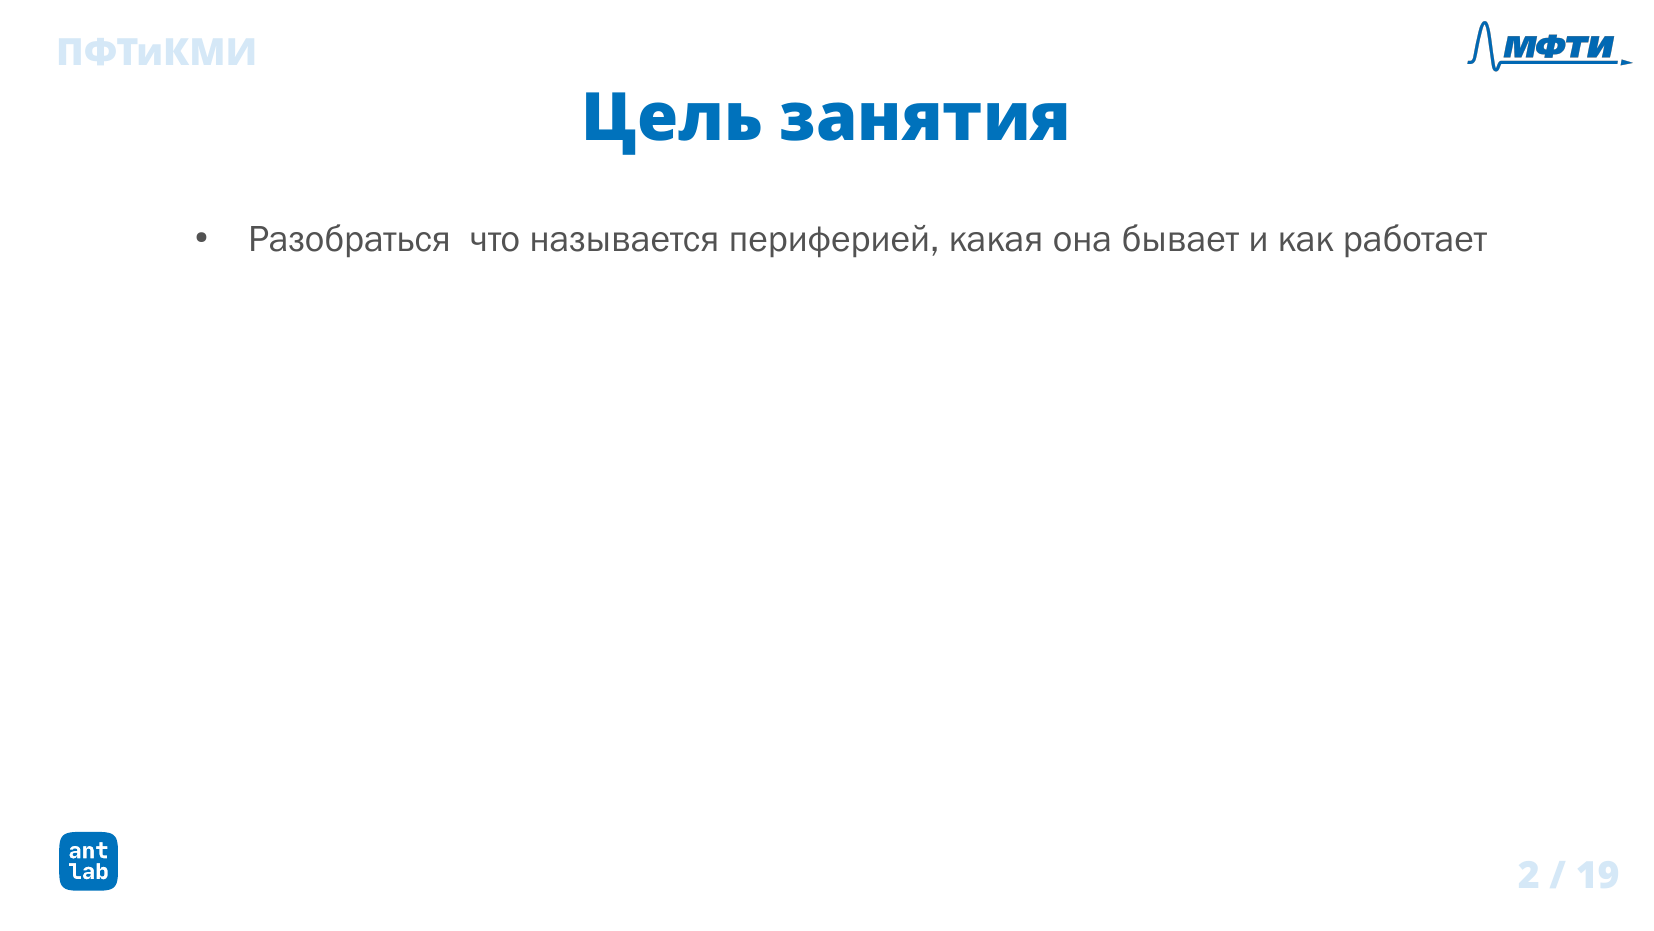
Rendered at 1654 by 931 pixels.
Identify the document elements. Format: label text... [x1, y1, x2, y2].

picture [1446, 0, 1654, 93]
title Цель занятия [82, 37, 1571, 193]
list Разобраться что называется периферией, какая она бывает и как работает [177, 217, 1571, 758]
